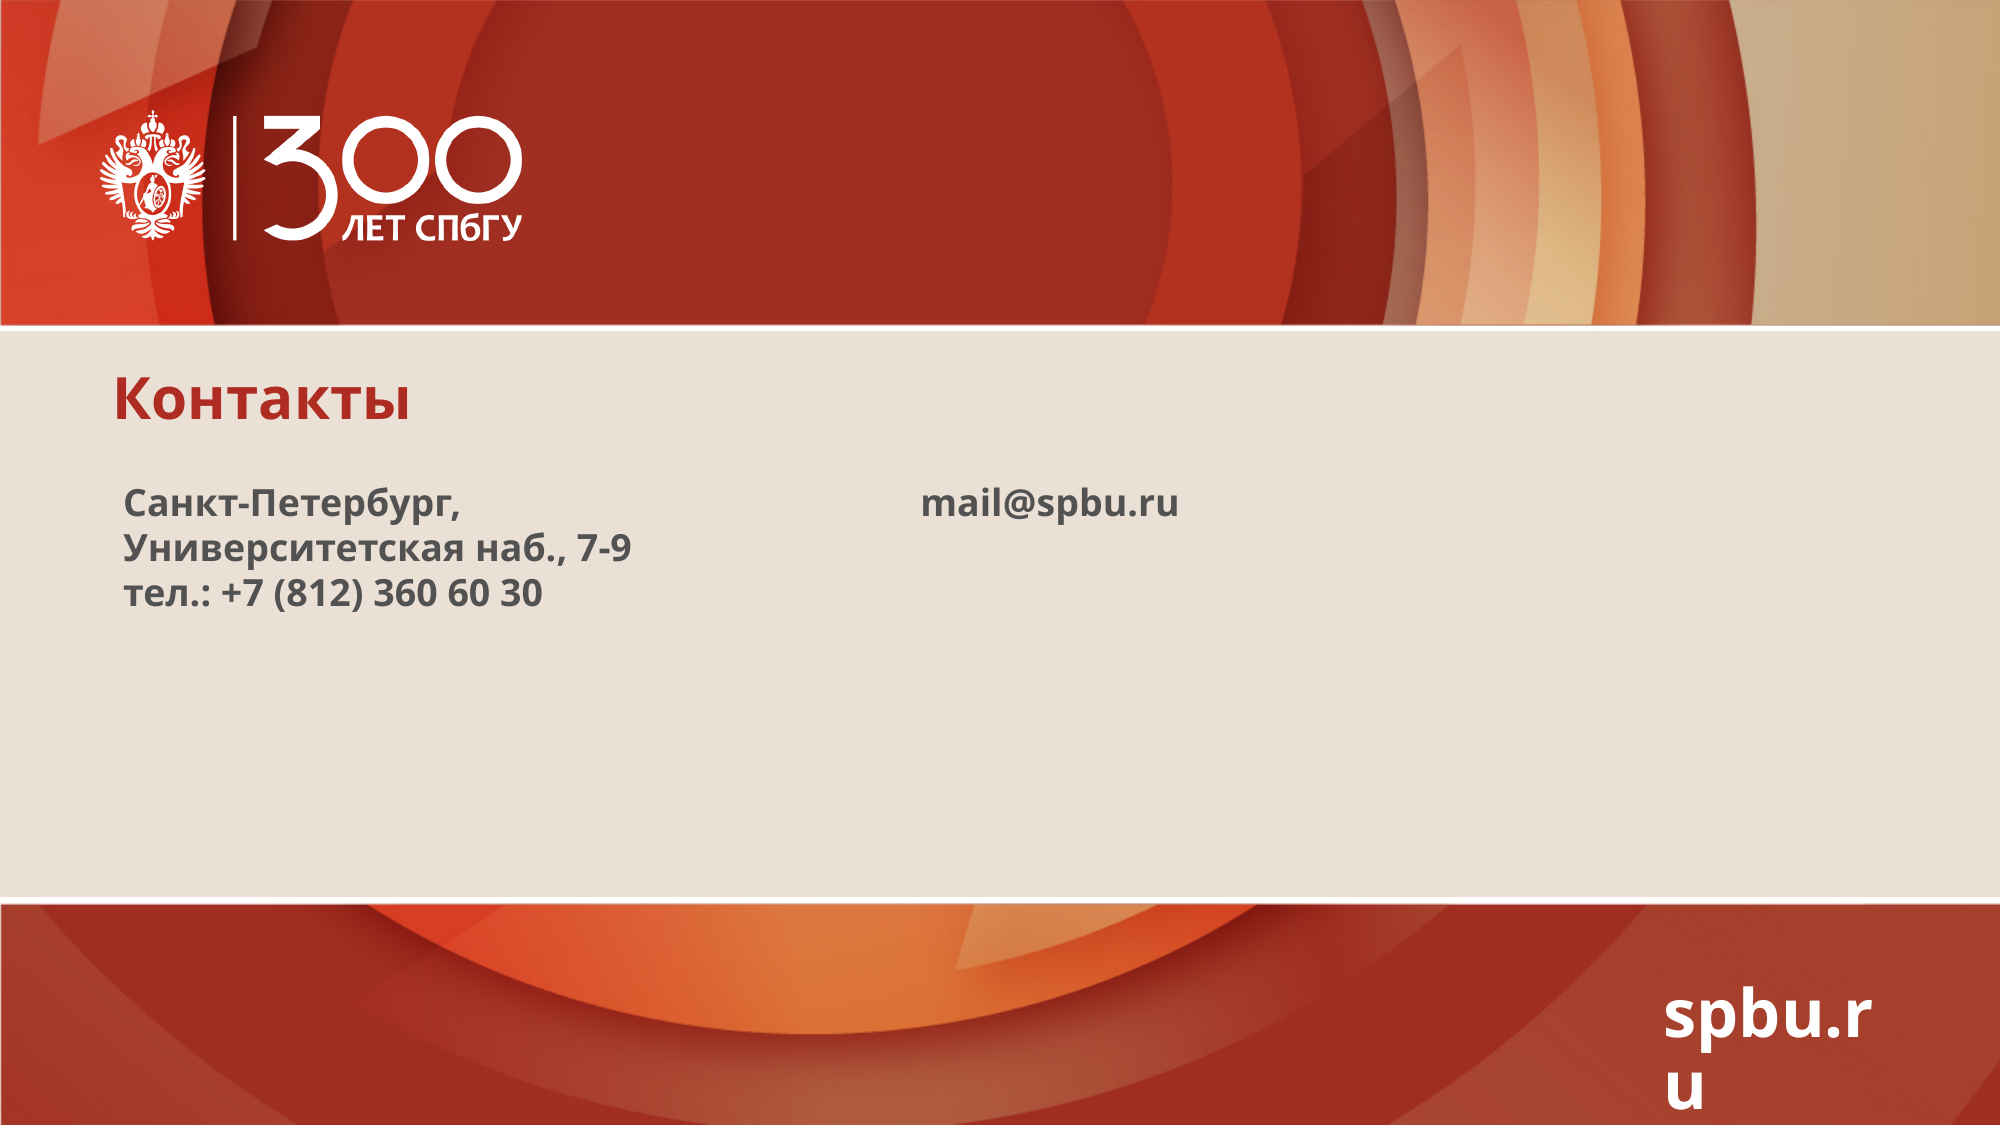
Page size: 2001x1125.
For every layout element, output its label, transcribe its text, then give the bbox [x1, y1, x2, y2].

picture [0, 0, 2000, 331]
picture [0, 897, 2000, 1125]
list Санкт-Петербург, Университетская наб., 7-9 тел.: +7 (812) 360 60 30 [108, 471, 882, 725]
list mail@spbu.ru [905, 471, 1679, 725]
